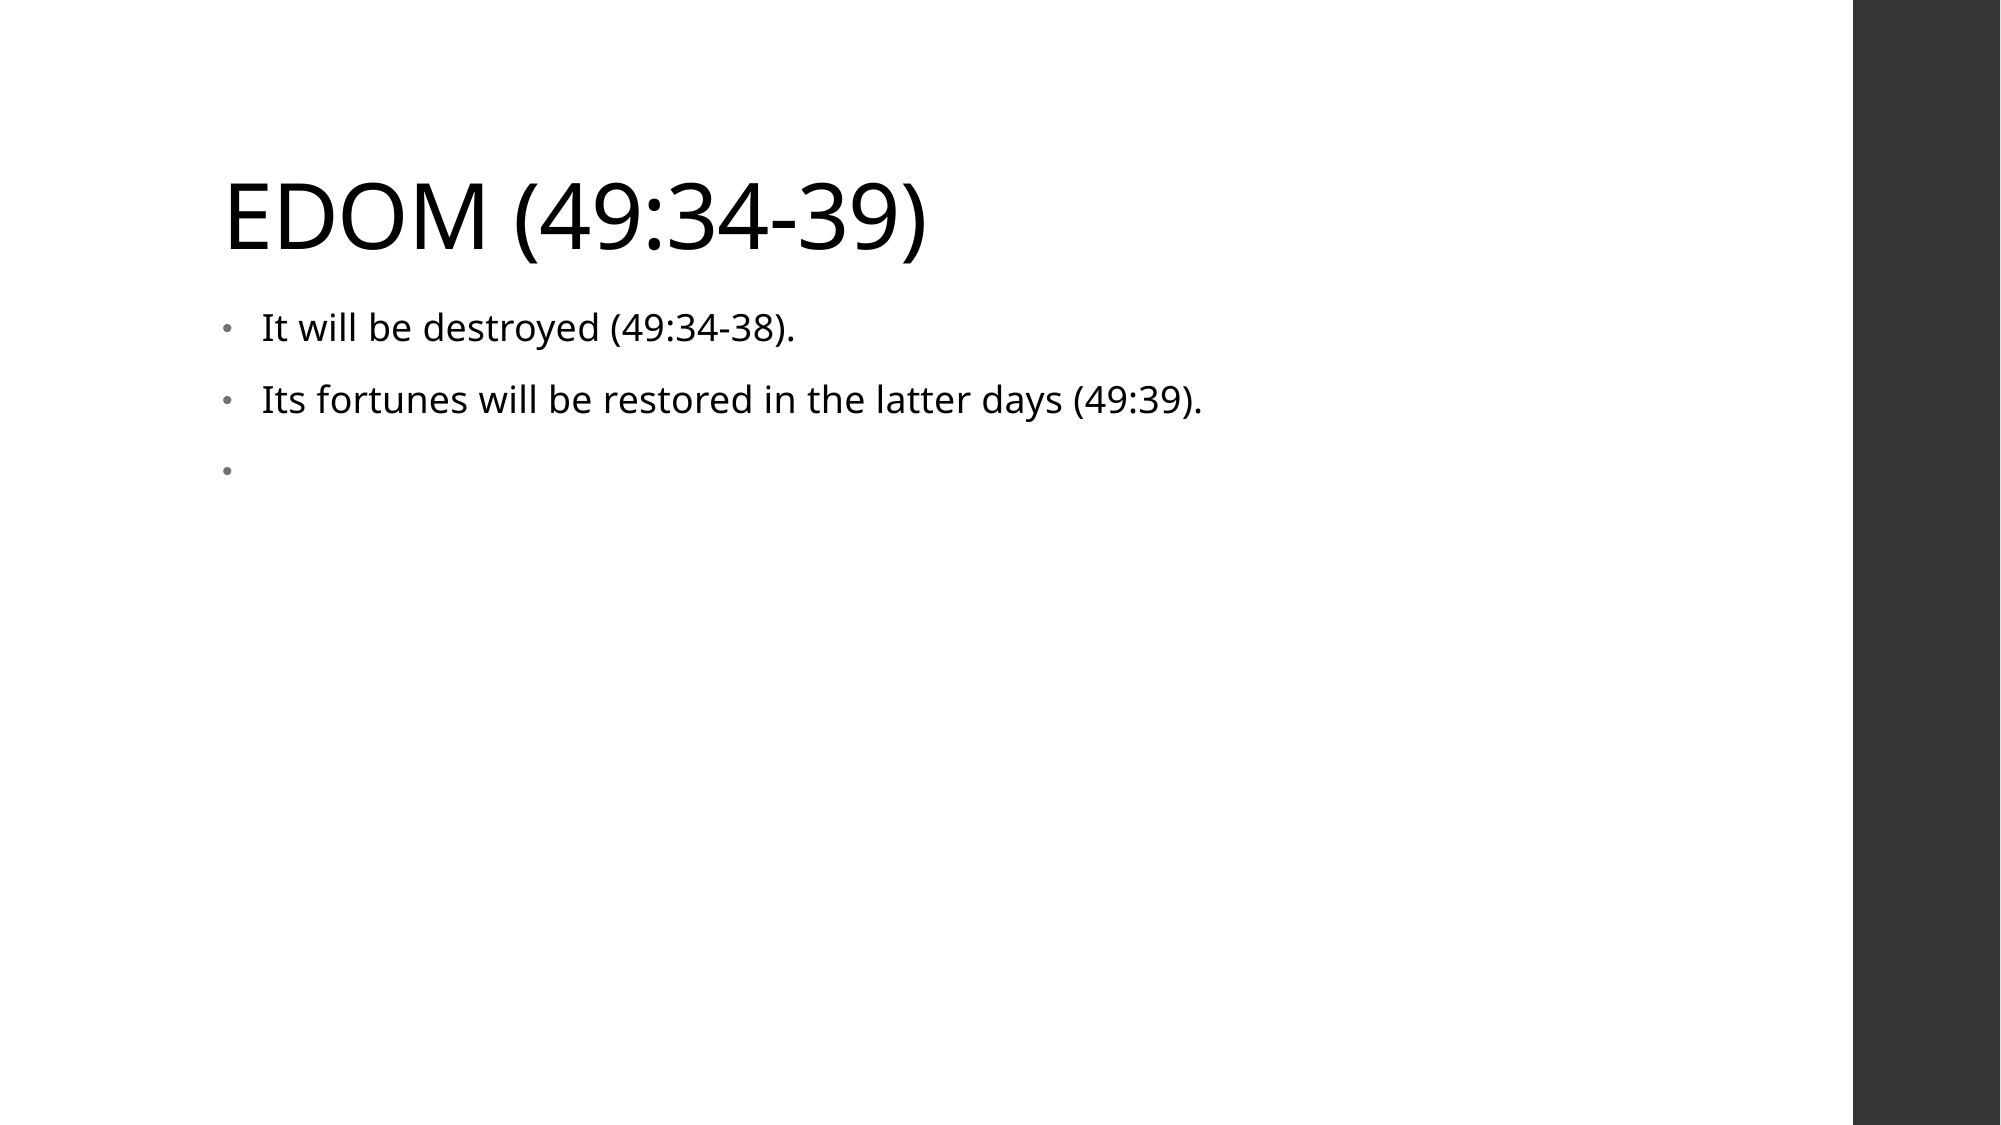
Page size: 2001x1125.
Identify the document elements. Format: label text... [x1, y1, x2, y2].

list It will be destroyed (49:34-38). Its fortunes will be restored in the latter days (49:39). [206, 299, 1617, 1014]
title EDOM (49:34-39) [206, 60, 1797, 278]
